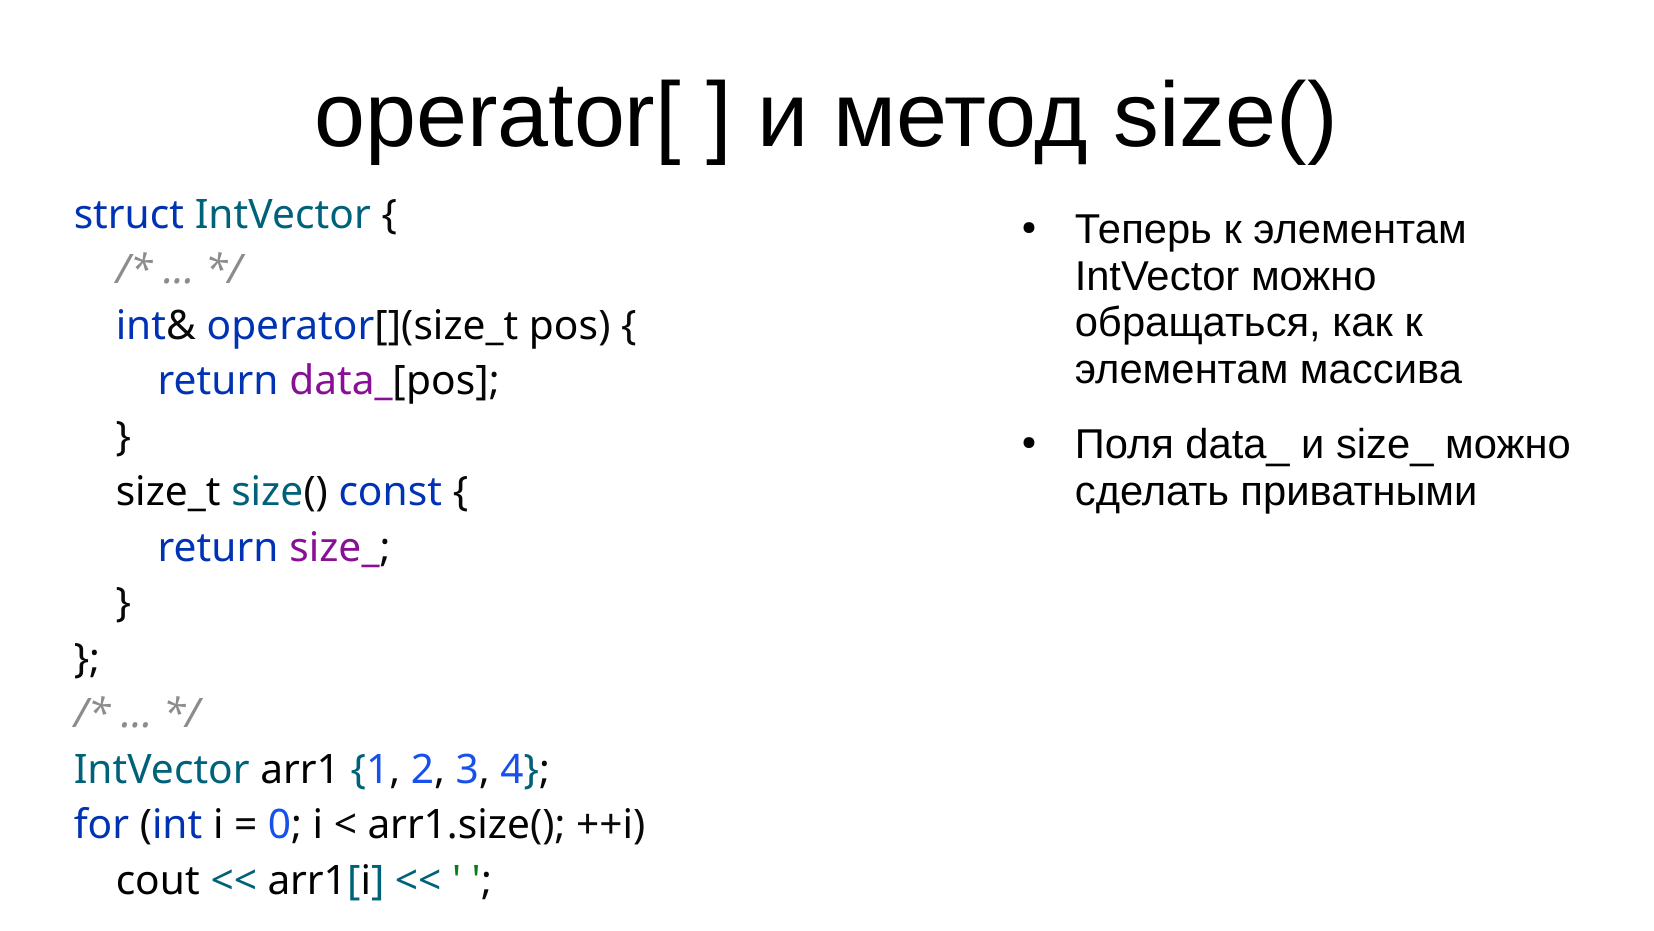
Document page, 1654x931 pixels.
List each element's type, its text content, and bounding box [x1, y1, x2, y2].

list Теперь к элементам IntVector можно обращаться, как к элементам массива Поля data_ и size_ можно сделать приватными [1003, 205, 1607, 875]
title operator[ ] и метод size() [82, 37, 1571, 193]
text_box struct IntVector { /* ... */ int& operator[](size_t pos) { return data_[pos]; } size_t size() const { return size_; } }; /* ... */ IntVector arr1 {1, 2, 3, 4}; for (int i = 0; i < arr1.size(); ++i) cout << arr1[i] << ' '; [59, 177, 739, 916]
